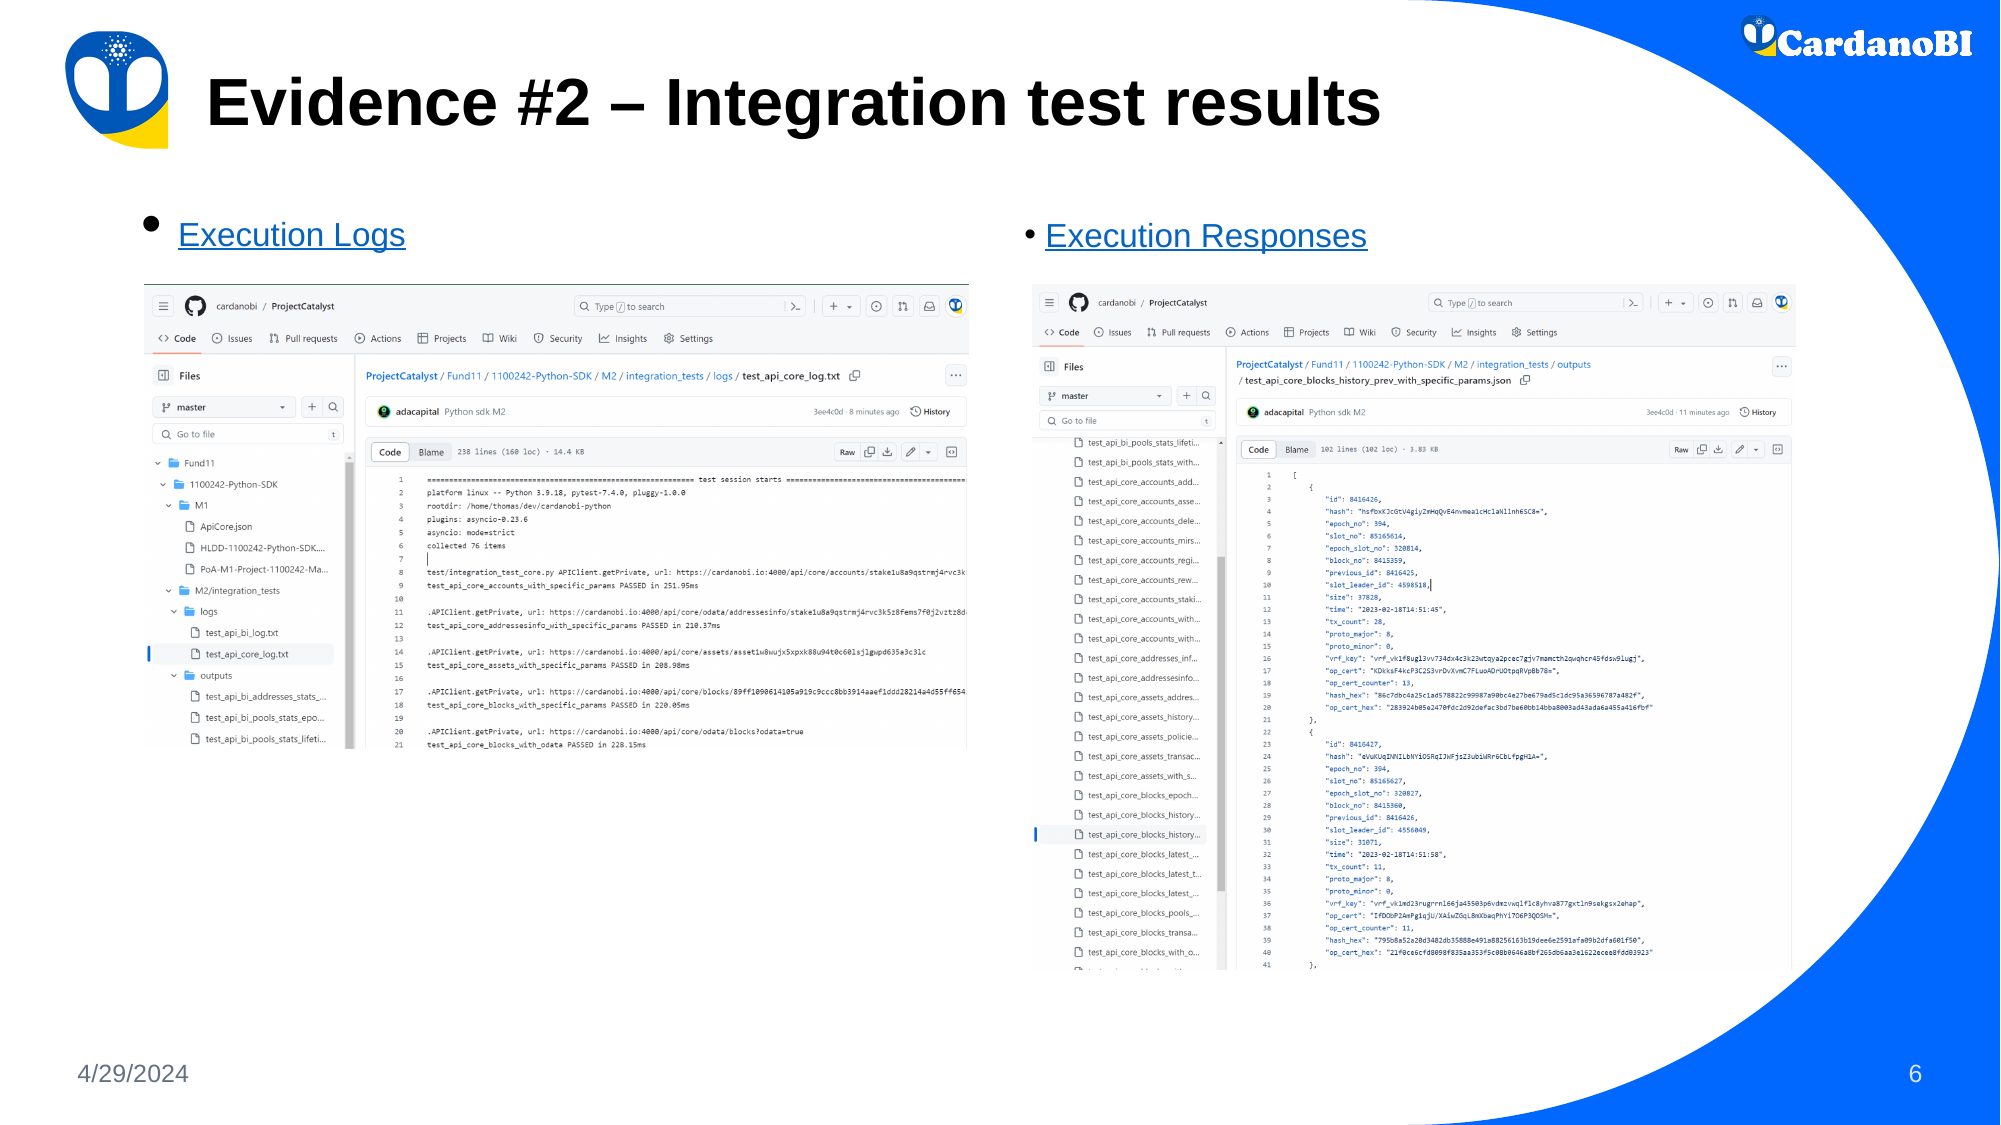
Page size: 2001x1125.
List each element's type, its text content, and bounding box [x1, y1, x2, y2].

picture [144, 284, 969, 749]
list Execution Responses [1009, 211, 1848, 1043]
slide_number 4/29/2024 [62, 1042, 513, 1103]
picture [1032, 284, 1796, 970]
slide_number 1 [1665, 1042, 1938, 1103]
picture [1741, 15, 1973, 65]
list Execution Logs [126, 188, 980, 1020]
title Evidence #2 – Integration test results [191, 31, 1796, 148]
picture [27, 0, 206, 190]
